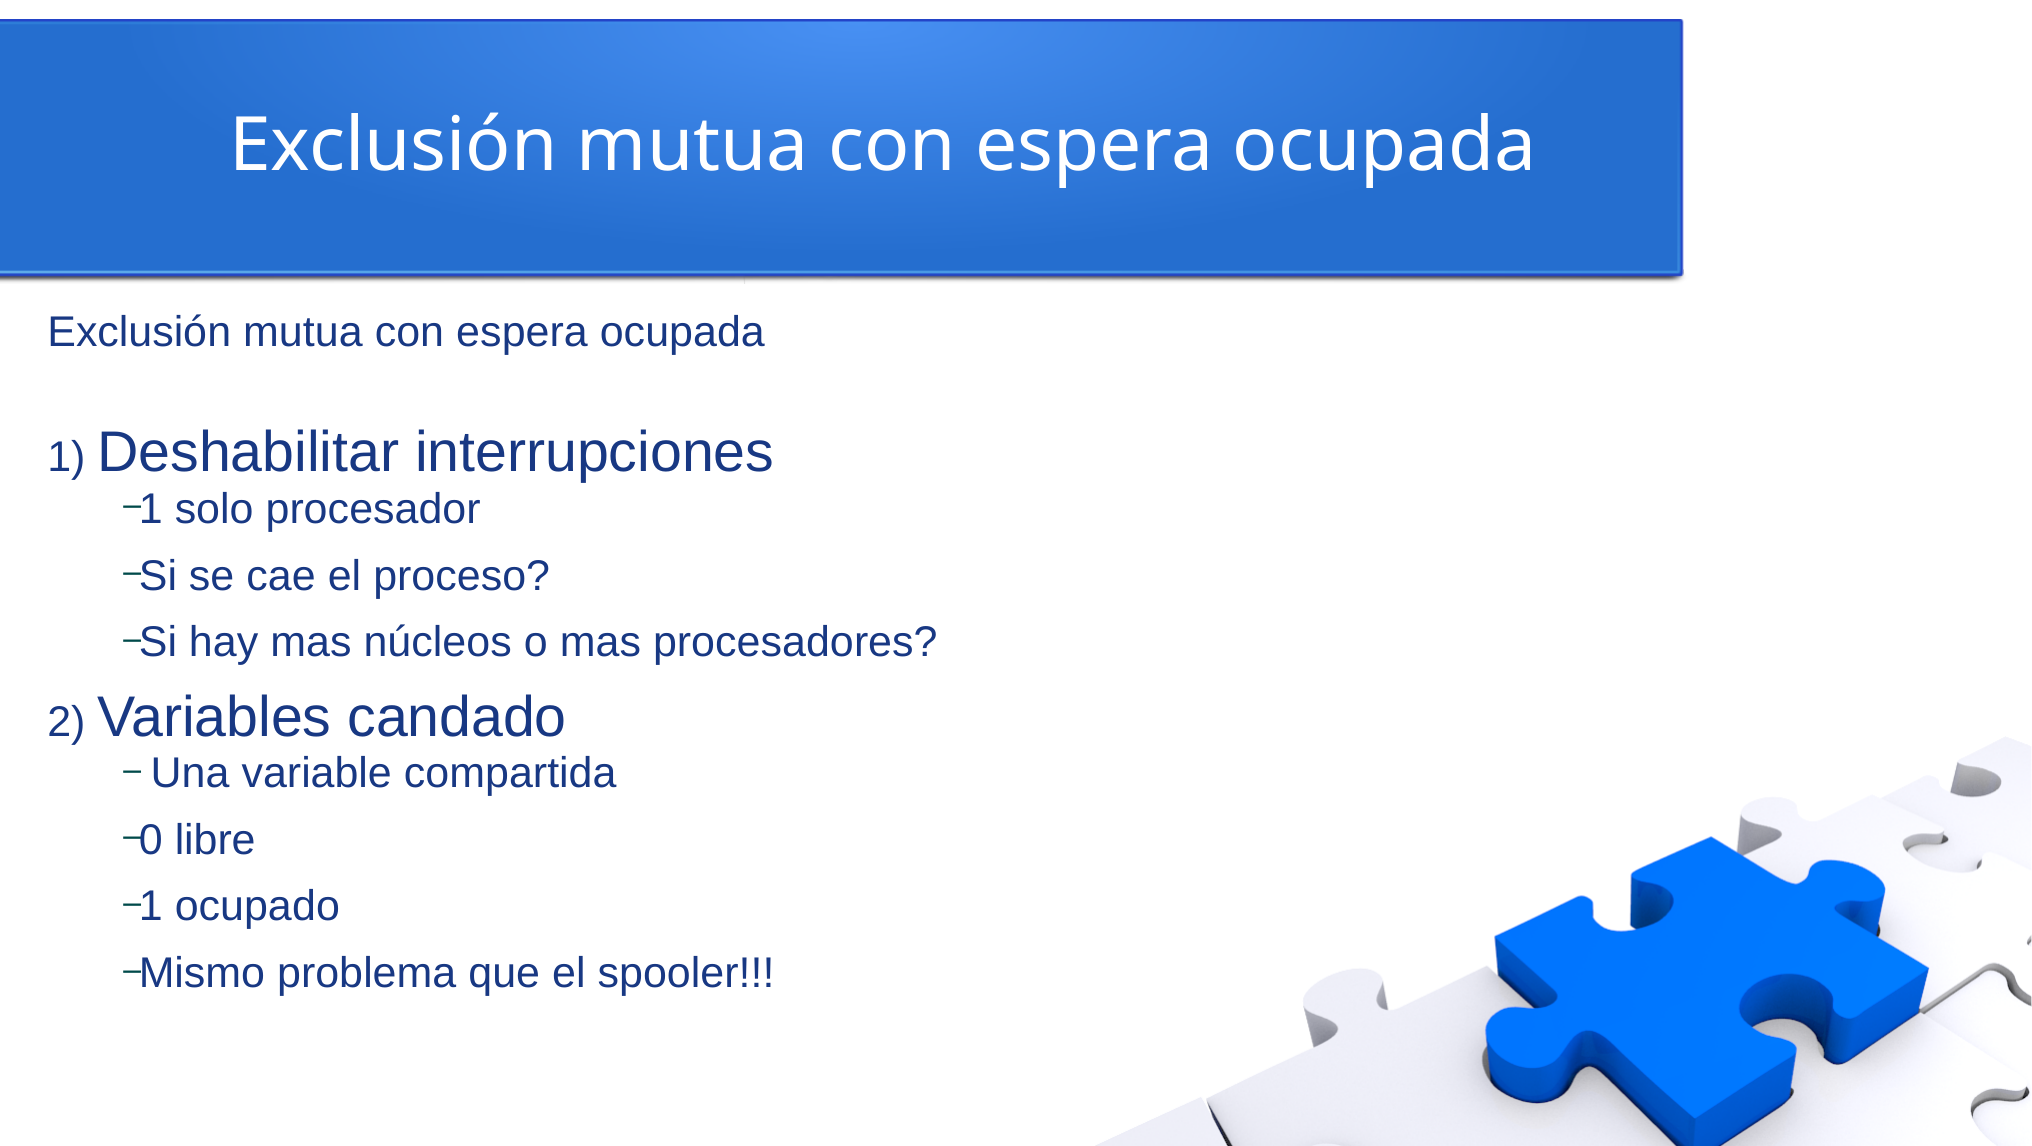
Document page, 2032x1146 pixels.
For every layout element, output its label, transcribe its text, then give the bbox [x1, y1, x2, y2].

picture [0, 19, 1689, 284]
title Exclusión mutua con espera ocupada [101, 45, 1666, 237]
list Exclusión mutua con espera ocupada 1) Deshabilitar interrupciones 1 solo procesador Si se cae el proceso? Si hay mas núcleos o mas procesadores? 2) Variables candado Una variable compartida 0 libre 1 ocupado Mismo problema que el spooler!!! [47, 307, 1678, 1004]
picture [1071, 605, 2032, 1146]
